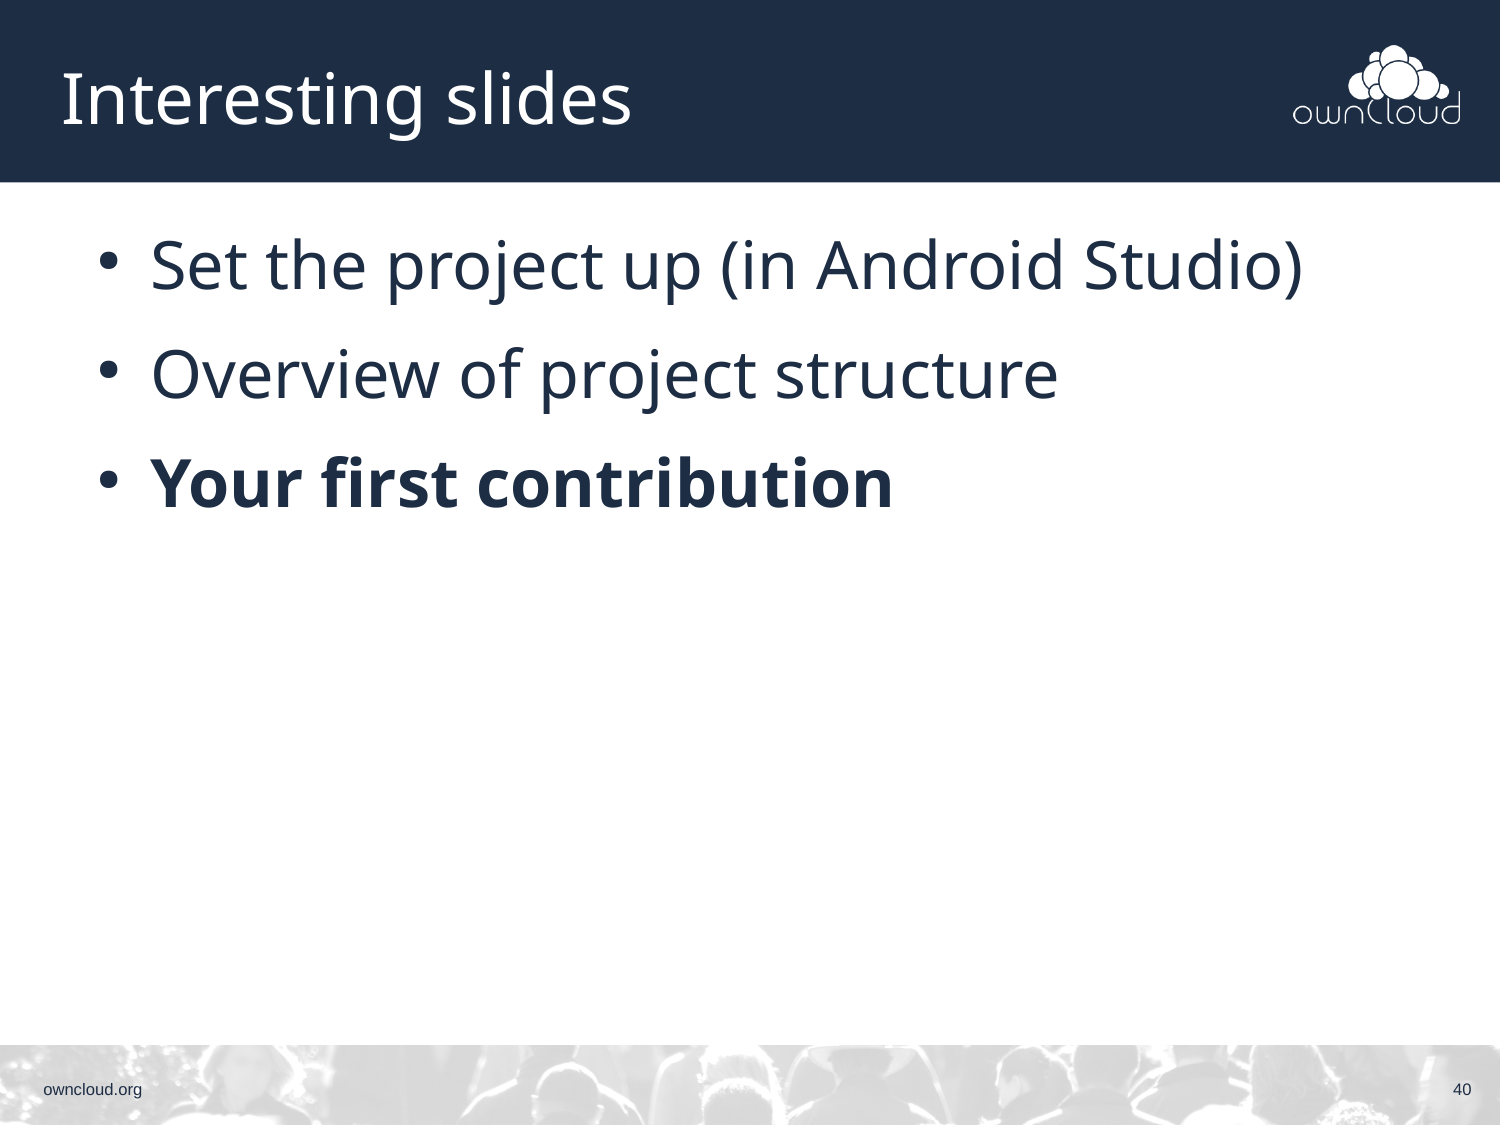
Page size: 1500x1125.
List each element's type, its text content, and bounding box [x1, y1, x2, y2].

picture [0, 1045, 1500, 1125]
list Set the project up (in Android Studio) Overview of project structure Your first contribution [46, 214, 1465, 1026]
picture [1293, 45, 1460, 124]
title Interesting slides [46, 5, 1258, 187]
